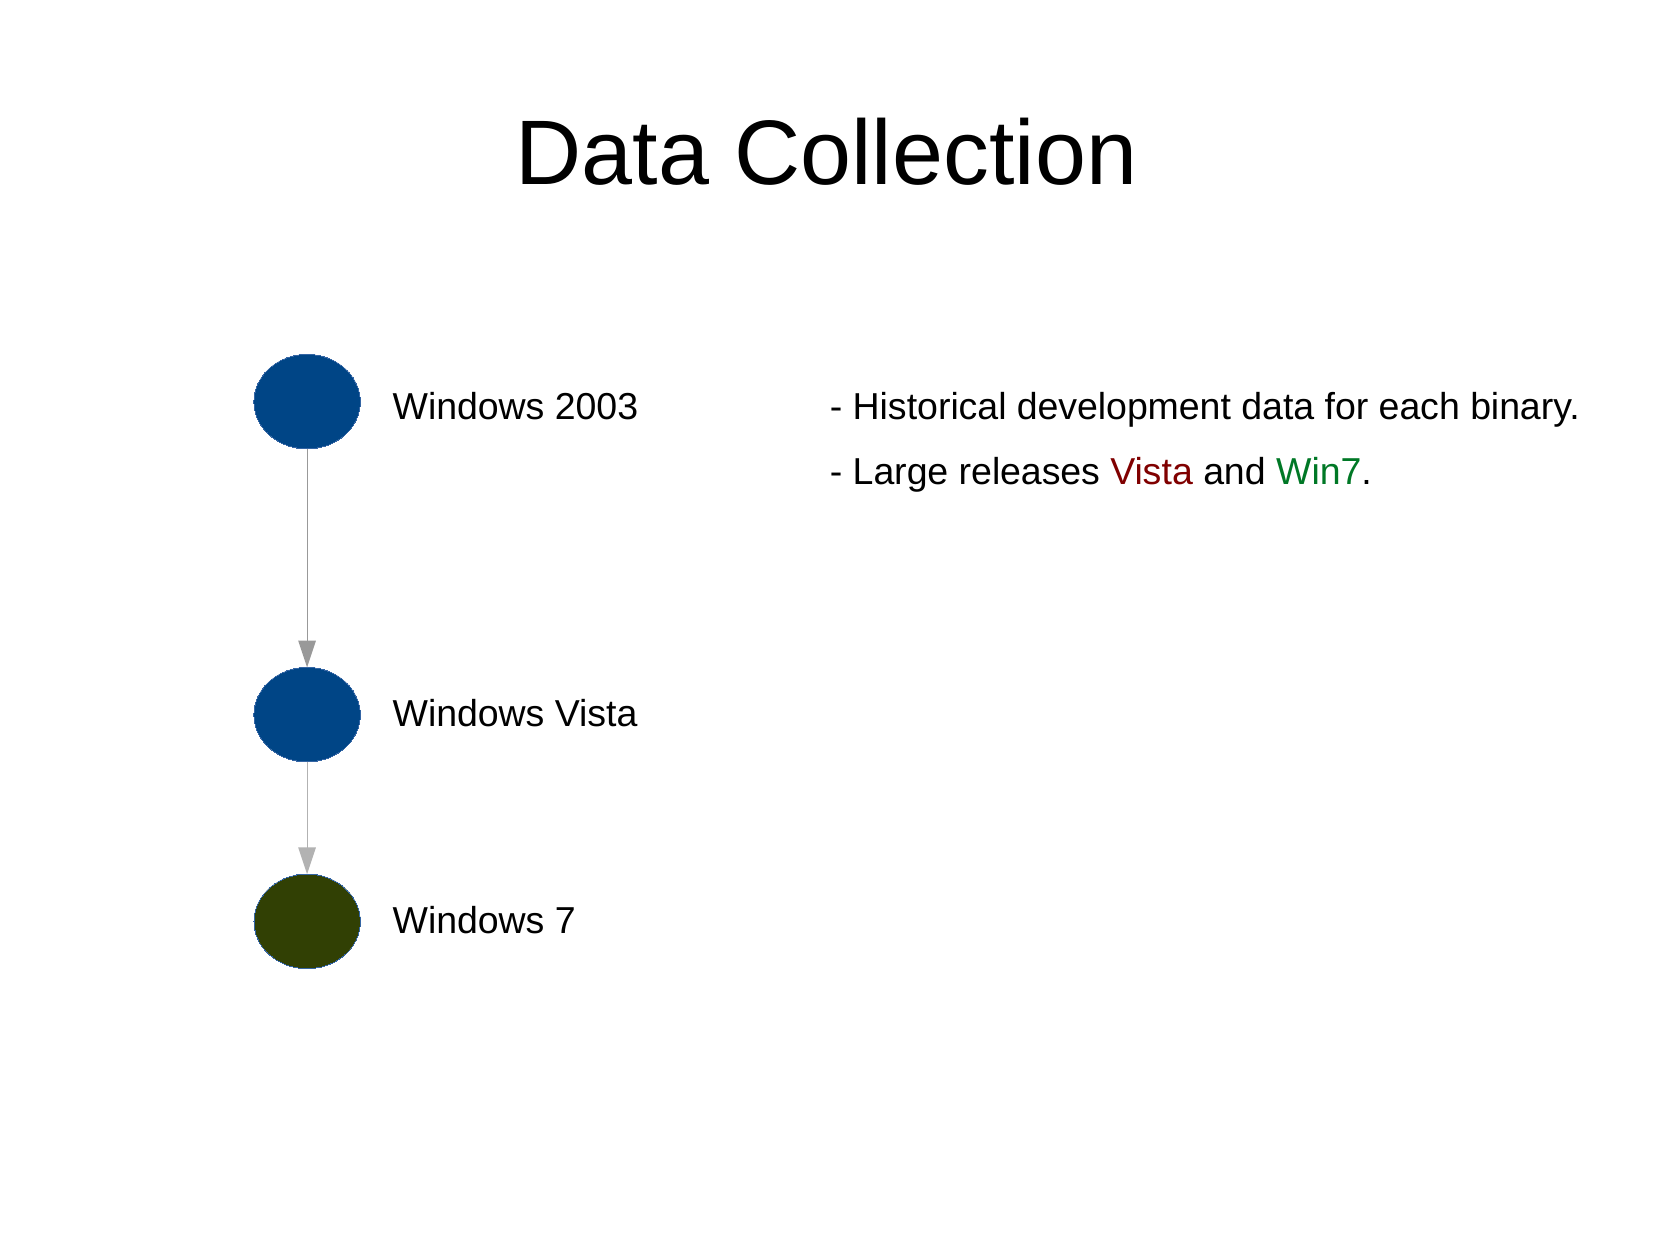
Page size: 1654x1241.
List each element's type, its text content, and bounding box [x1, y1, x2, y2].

text_box Windows Vista [377, 685, 792, 742]
text_box [253, 354, 361, 449]
title Data Collection [82, 49, 1571, 257]
text_box Windows 2003 [377, 377, 792, 435]
text_box [253, 874, 361, 969]
text_box - Large releases Vista and Win7. [814, 442, 1619, 502]
text_box - Historical development data for each binary. [814, 377, 1619, 438]
text_box Windows 7 [377, 891, 792, 949]
text_box [253, 667, 361, 762]
